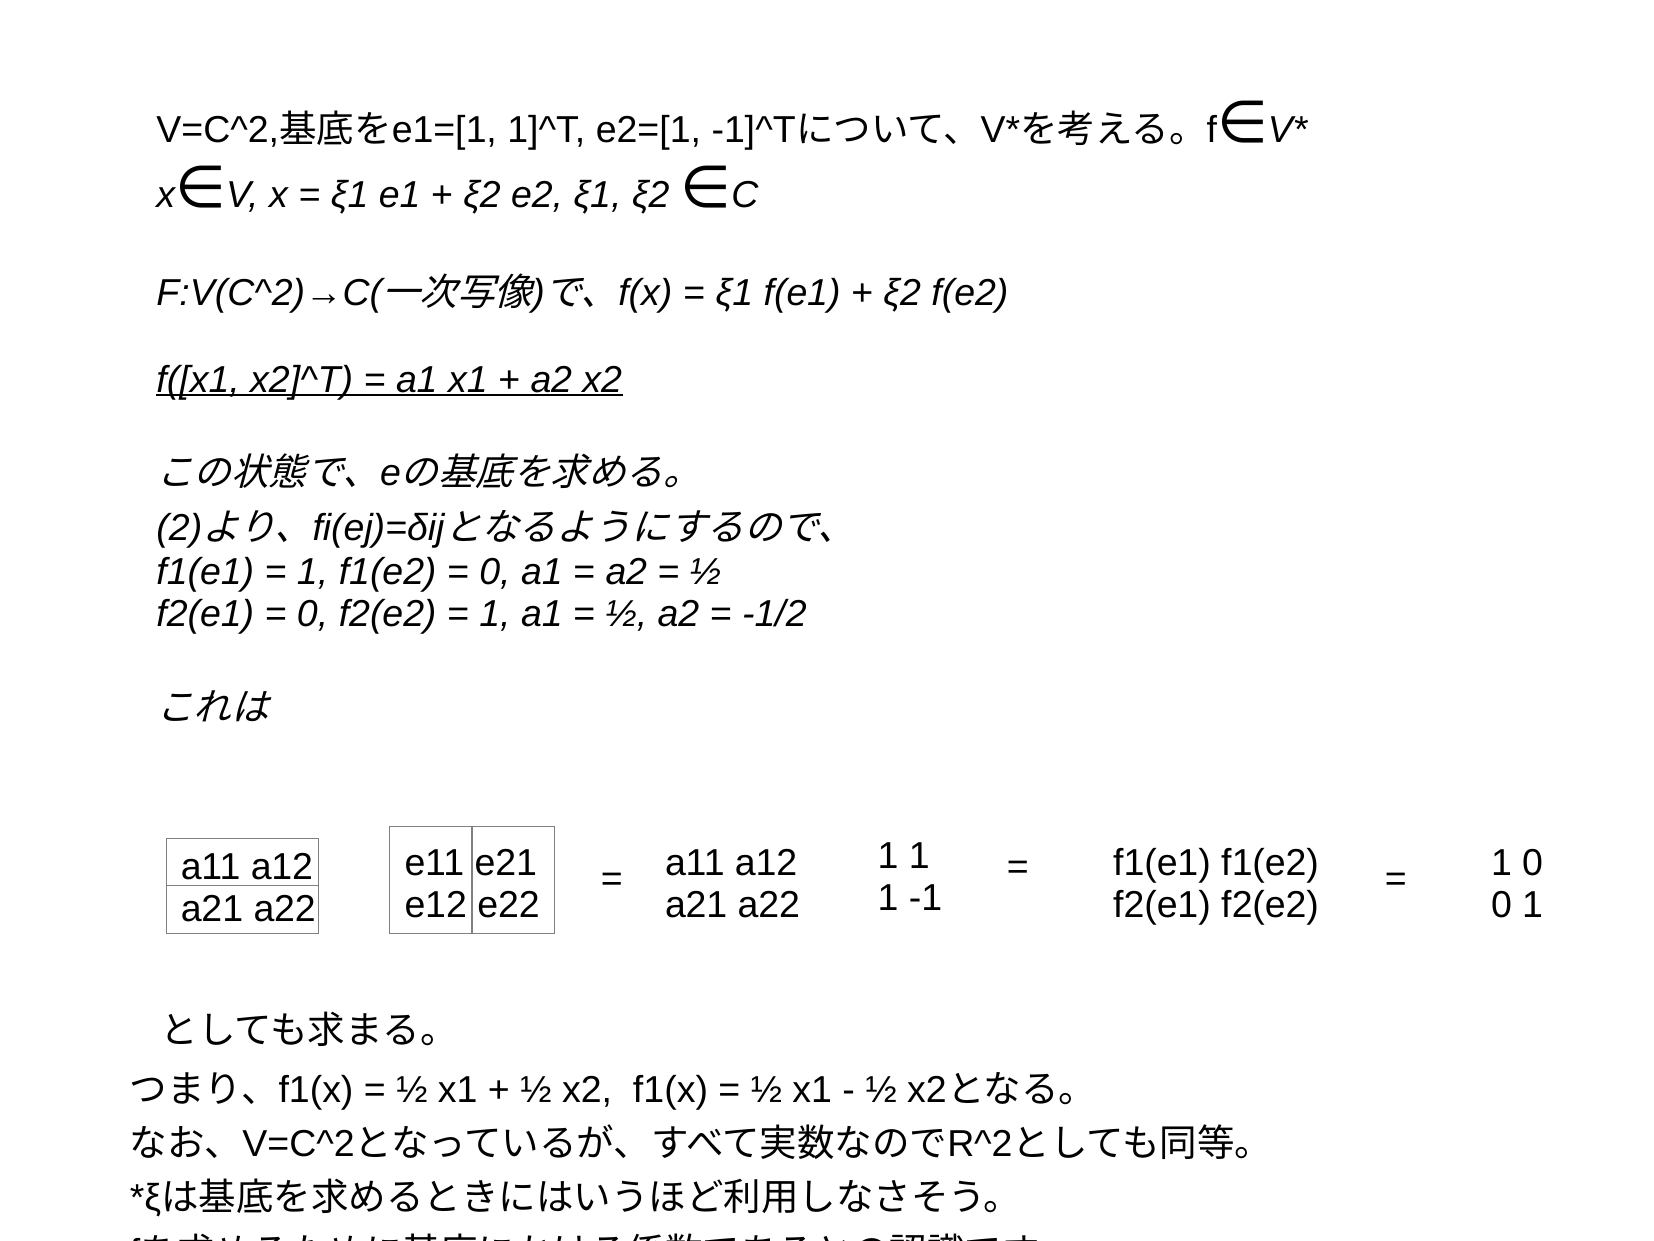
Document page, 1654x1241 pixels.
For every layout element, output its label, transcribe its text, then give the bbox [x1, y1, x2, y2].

text_box V=C^2,基底をe1=[1, 1]^T, e2=[1, -1]^Tについて、V*を考える。f∈V* x∈V, x = ξ1 e1 + ξ2 e2, ξ1, ξ2 ∈C F:V(C^2)→C(一次写像)で、f(x) = ξ1 f(e1) + ξ2 f(e2) f([x1, x2]^T) = a1 x1 + a2 x2 この状態で、eの基底を求める。 (2)より、fi(ej)=δijとなるようにするので、 f1(e1) = 1, f1(e2) = 0, a1 = a2 = ½ f2(e1) = 0, f2(e2) = 1, a1 = ½, a2 = -1/2 これは [141, 82, 1251, 859]
text_box = [586, 850, 638, 910]
text_box a11 a12 a21 a22 [166, 838, 331, 938]
text_box つまり、f1(x) = ½ x1 + ½ x2, f1(x) = ½ x1 - ½ x2となる。 なお、V=C^2となっているが、すべて実数なのでR^2としても同等。 *ξは基底を求めるときにはいうほど利用しなさそう。 fを求めるために基底にかける係数であるとの認識です。 [115, 1051, 1182, 1235]
text_box 1 1 1 -1 [862, 826, 958, 926]
text_box 1 0 0 1 [1476, 834, 1559, 934]
text_box = [1370, 850, 1422, 910]
text_box e11 e21 e12 e22 [390, 834, 471, 933]
text_box a11 a12 a21 a22 [167, 839, 318, 885]
text_box e11 e21 e12 e22 [473, 834, 554, 933]
text_box = [992, 838, 1044, 906]
text_box a11 a12 a21 a22 [167, 886, 318, 933]
text_box としても求まる。 [145, 992, 426, 1045]
text_box a11 a12 a21 a22 [650, 834, 815, 934]
text_box f1(e1) f1(e2) f2(e1) f2(e2) [1098, 834, 1335, 934]
